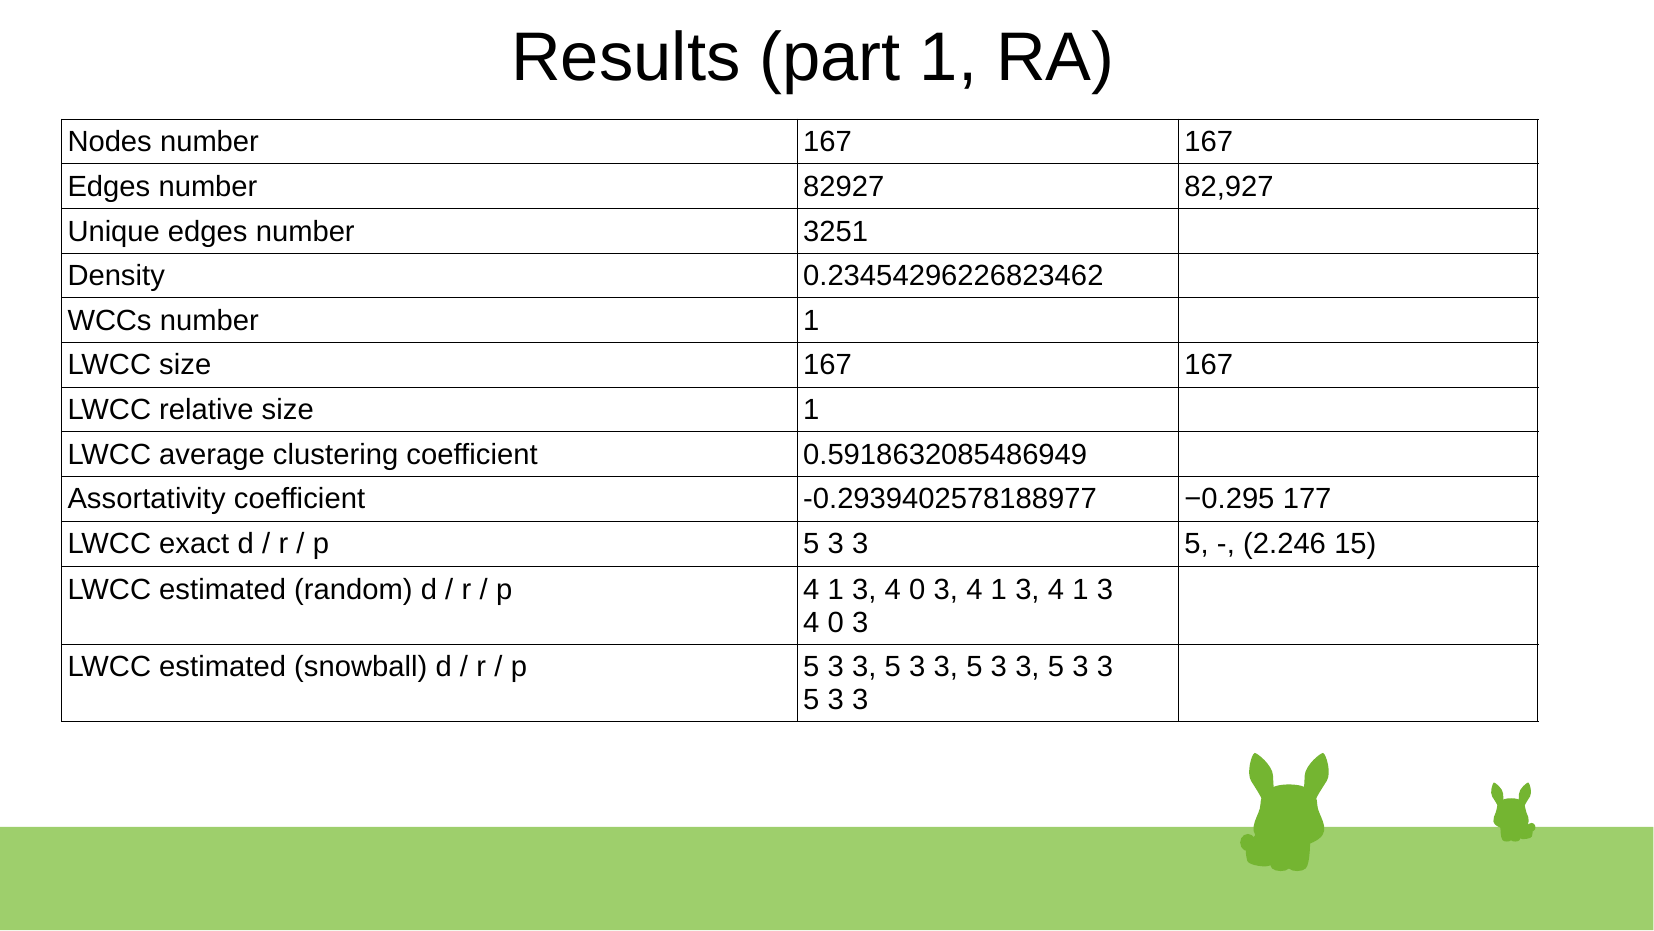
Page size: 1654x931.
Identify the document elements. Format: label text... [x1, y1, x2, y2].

table_cell LWCC relative size [62, 388, 797, 431]
table_cell 82927 [798, 164, 1178, 208]
table_cell 1 [798, 388, 1178, 431]
title Results (part 1, RA) [75, 0, 1552, 113]
table_cell LWCC estimated (snowball) d / r / p [62, 645, 797, 721]
table_cell WCCs number [62, 298, 797, 342]
table_cell LWCC exact d / r / p [62, 522, 797, 566]
table_cell Assortativity coefficient [62, 477, 797, 521]
table_header 167 [1179, 120, 1537, 163]
table_cell 0.5918632085486949 [798, 432, 1178, 476]
table_cell LWCC size [62, 343, 797, 387]
table_cell [1179, 432, 1537, 476]
table_cell −0.295 177 [1179, 477, 1537, 521]
table_cell 5 3 3, 5 3 3, 5 3 3, 5 3 3 5 3 3 [798, 645, 1178, 721]
table_cell Unique edges number [62, 209, 797, 253]
table_cell 167 [798, 343, 1178, 387]
table_cell LWCC average clustering coefficient [62, 432, 797, 476]
table_cell 0.23454296226823462 [798, 254, 1178, 297]
table_cell Density [62, 254, 797, 297]
table_cell [1179, 645, 1537, 721]
table_cell [1179, 298, 1537, 342]
table_cell 167 [1179, 343, 1537, 387]
table_cell 5, -, (2.246 15) [1179, 522, 1537, 566]
table_cell -0.2939402578188977 [798, 477, 1178, 521]
table_cell [1179, 567, 1537, 644]
table_cell Edges number [62, 164, 797, 208]
table_header 167 [798, 120, 1178, 163]
table_cell 82,927 [1179, 164, 1537, 208]
table_cell [1179, 209, 1537, 253]
table_cell [1179, 254, 1537, 297]
table_header Nodes number [62, 120, 797, 163]
table_cell 5 3 3 [798, 522, 1178, 566]
table_cell [1179, 388, 1537, 431]
table_cell 3251 [798, 209, 1178, 253]
table_cell 4 1 3, 4 0 3, 4 1 3, 4 1 3 4 0 3 [798, 567, 1178, 644]
table_cell LWCC estimated (random) d / r / p [62, 567, 797, 644]
table_cell 1 [798, 298, 1178, 342]
